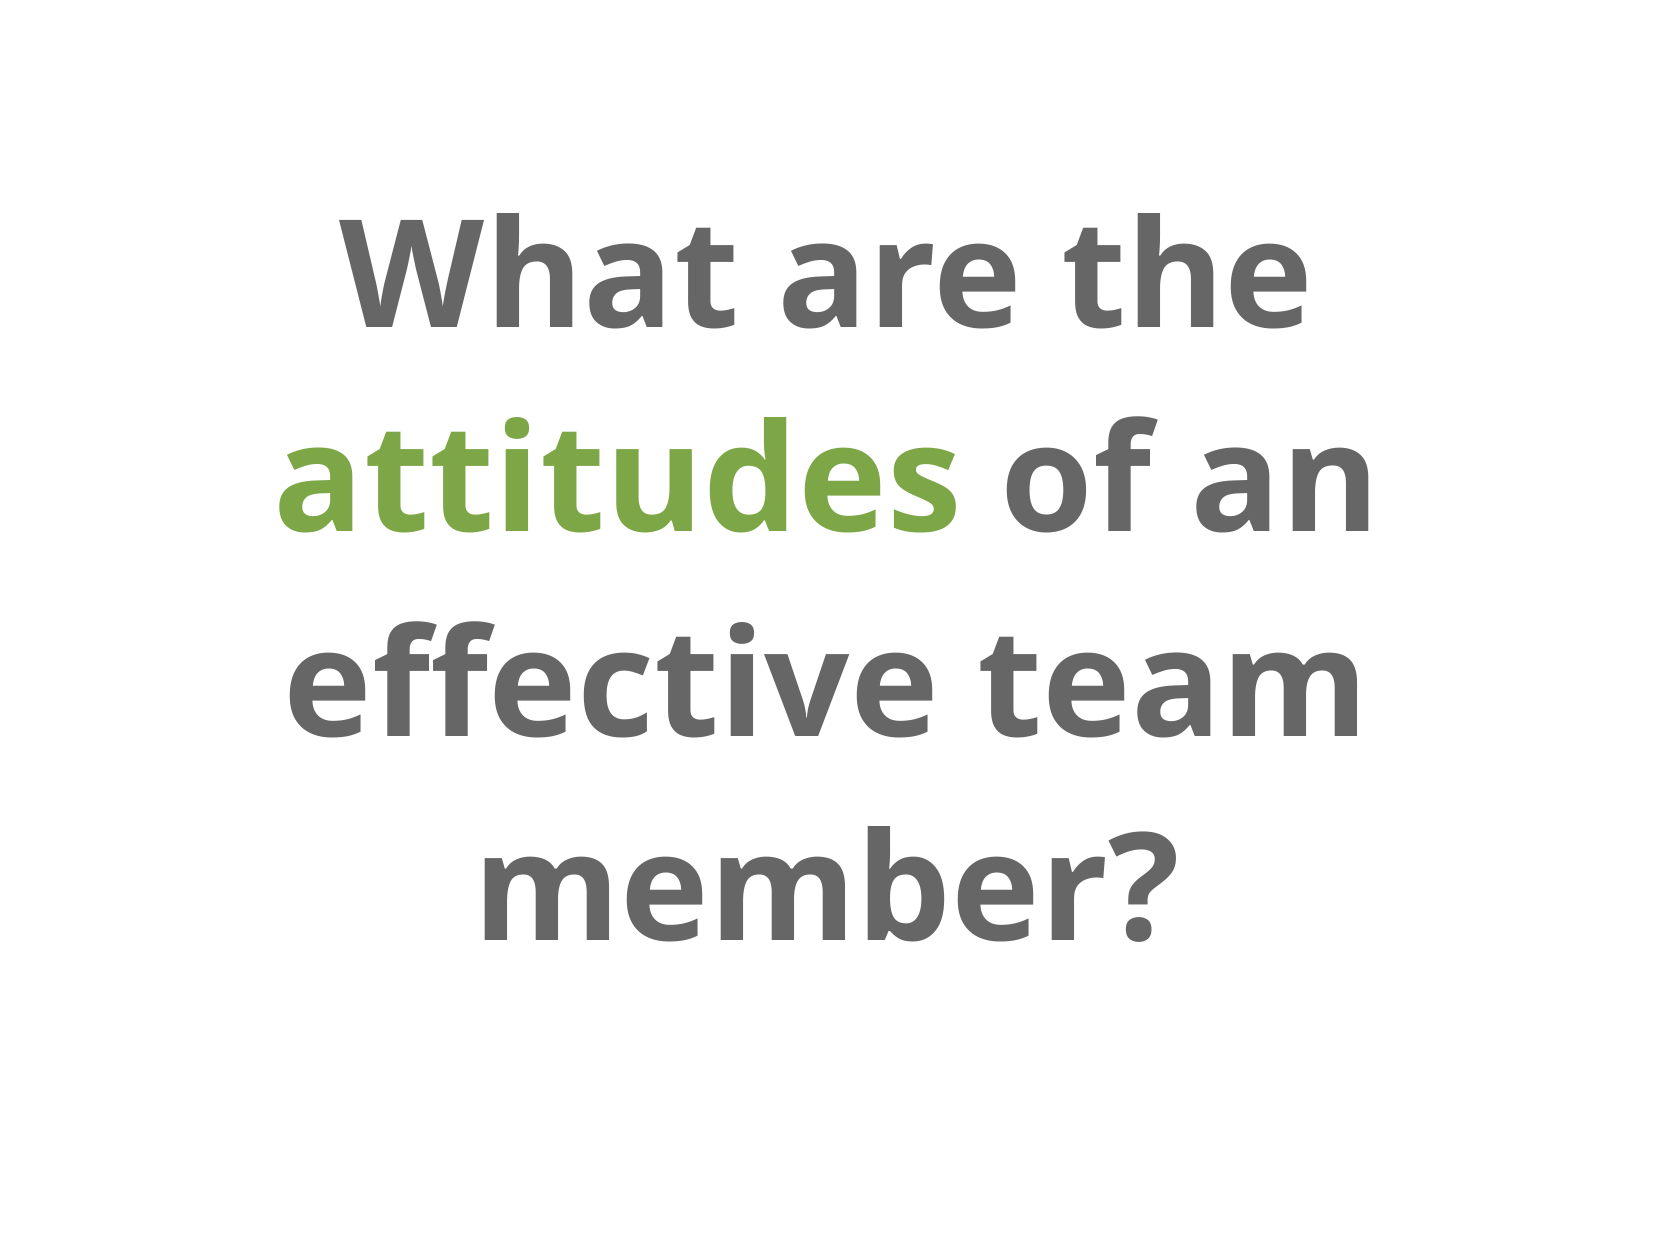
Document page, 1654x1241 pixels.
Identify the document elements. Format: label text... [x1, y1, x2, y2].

title What are the attitudes of an effective team member? [59, 236, 1595, 916]
